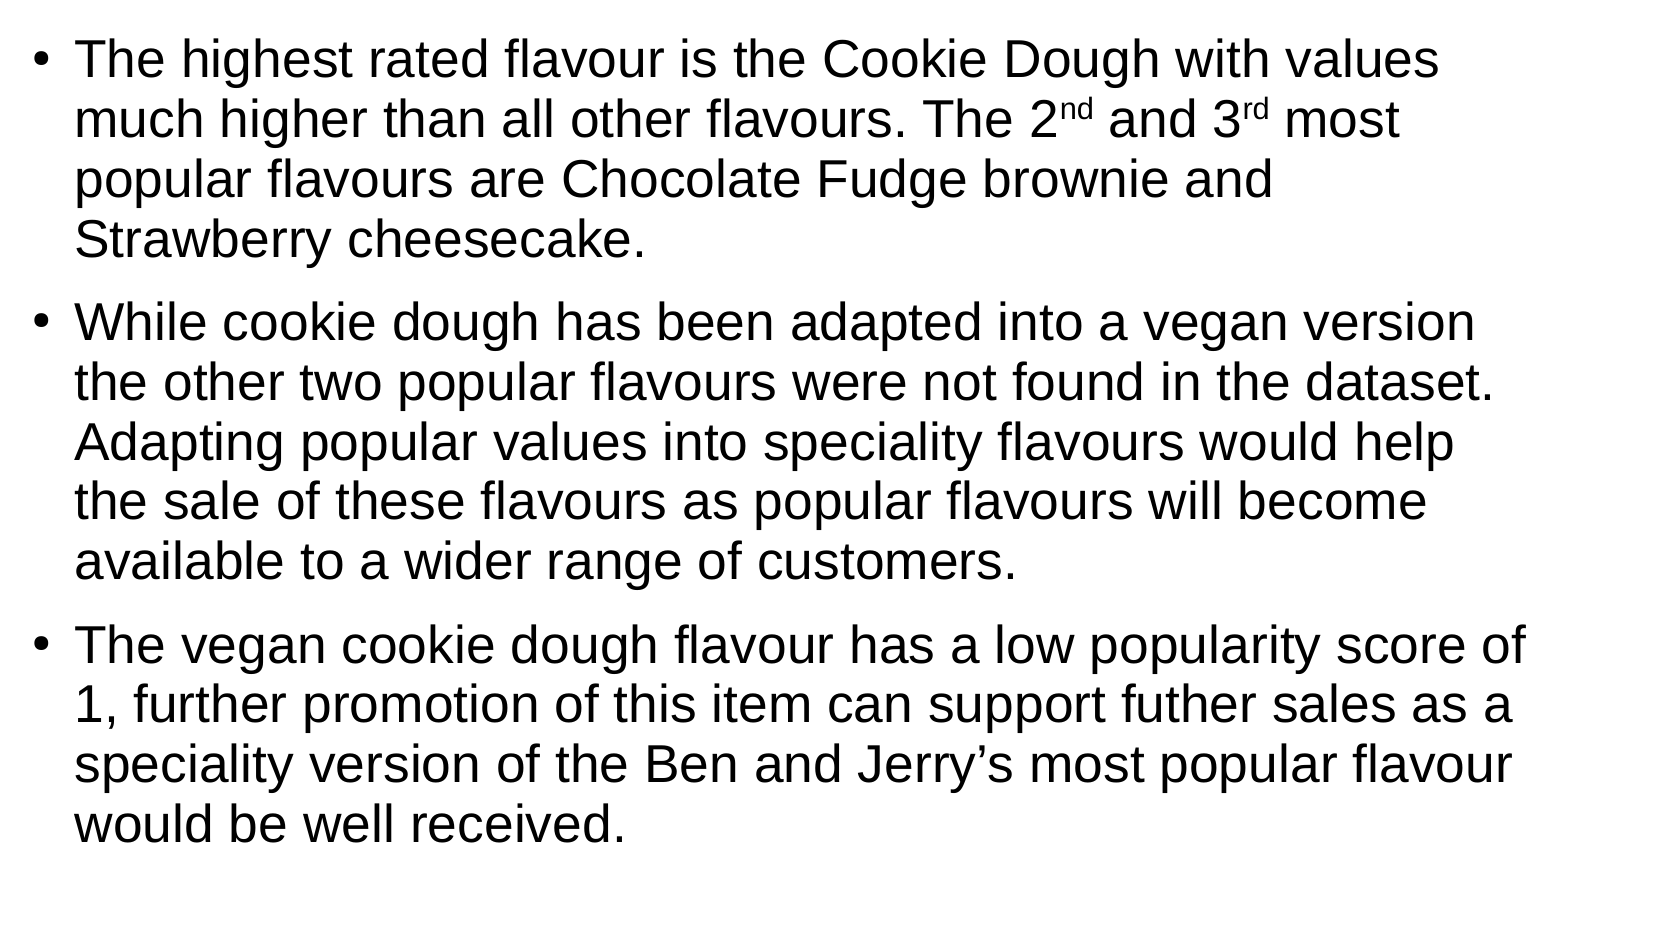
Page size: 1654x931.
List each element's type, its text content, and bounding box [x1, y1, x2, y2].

list The highest rated flavour is the Cookie Dough with values much higher than all other flavours. The 2nd and 3rd most popular flavours are Chocolate Fudge brownie and Strawberry cheesecake. While cookie dough has been adapted into a vegan version the other two popular flavours were not found in the dataset. Adapting popular values into speciality flavours would help the sale of these flavours as popular flavours will become available to a wider range of customers. The vegan cookie dough flavour has a low popularity score of 1, further promotion of this item can support futher sales as a speciality version of the Ben and Jerry’s most popular flavour would be well received. [17, 29, 1536, 857]
